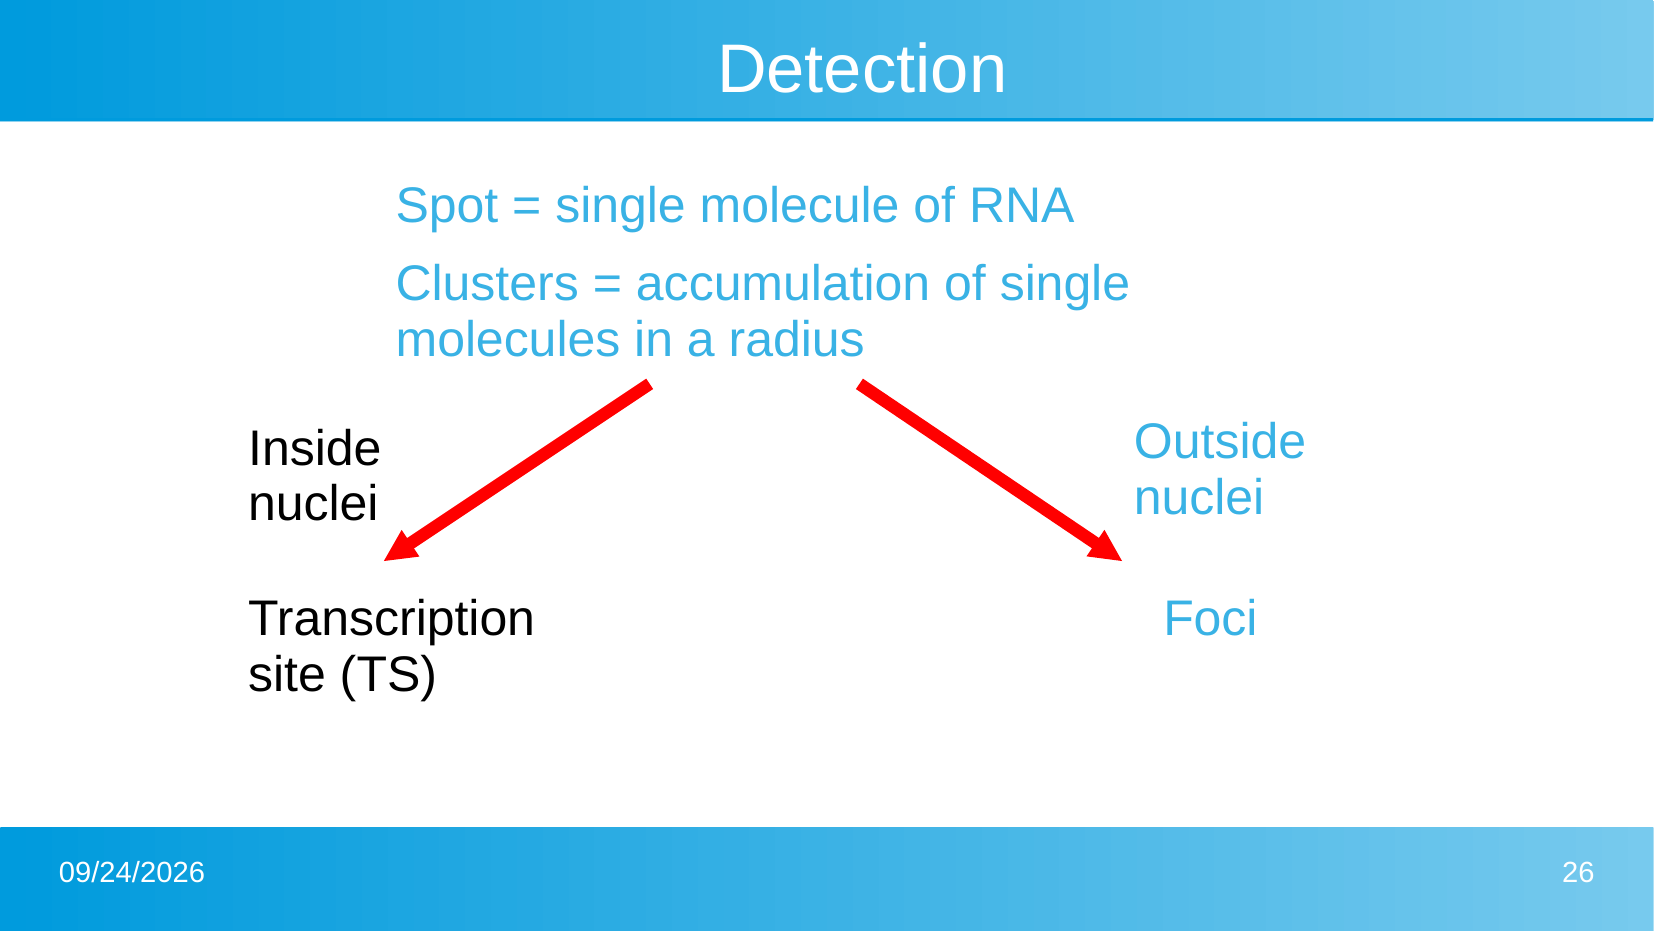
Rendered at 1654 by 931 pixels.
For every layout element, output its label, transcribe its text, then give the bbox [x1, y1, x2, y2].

title Detection [59, 29, 1595, 108]
list Spot = single molecule of RNA Clusters = accumulation of single molecules in a radius [324, 177, 1329, 266]
list Inside nuclei [177, 419, 414, 509]
list Outside nuclei [1062, 413, 1329, 502]
list Transcription site (TS) [177, 590, 591, 680]
list Foci [1092, 590, 1300, 680]
